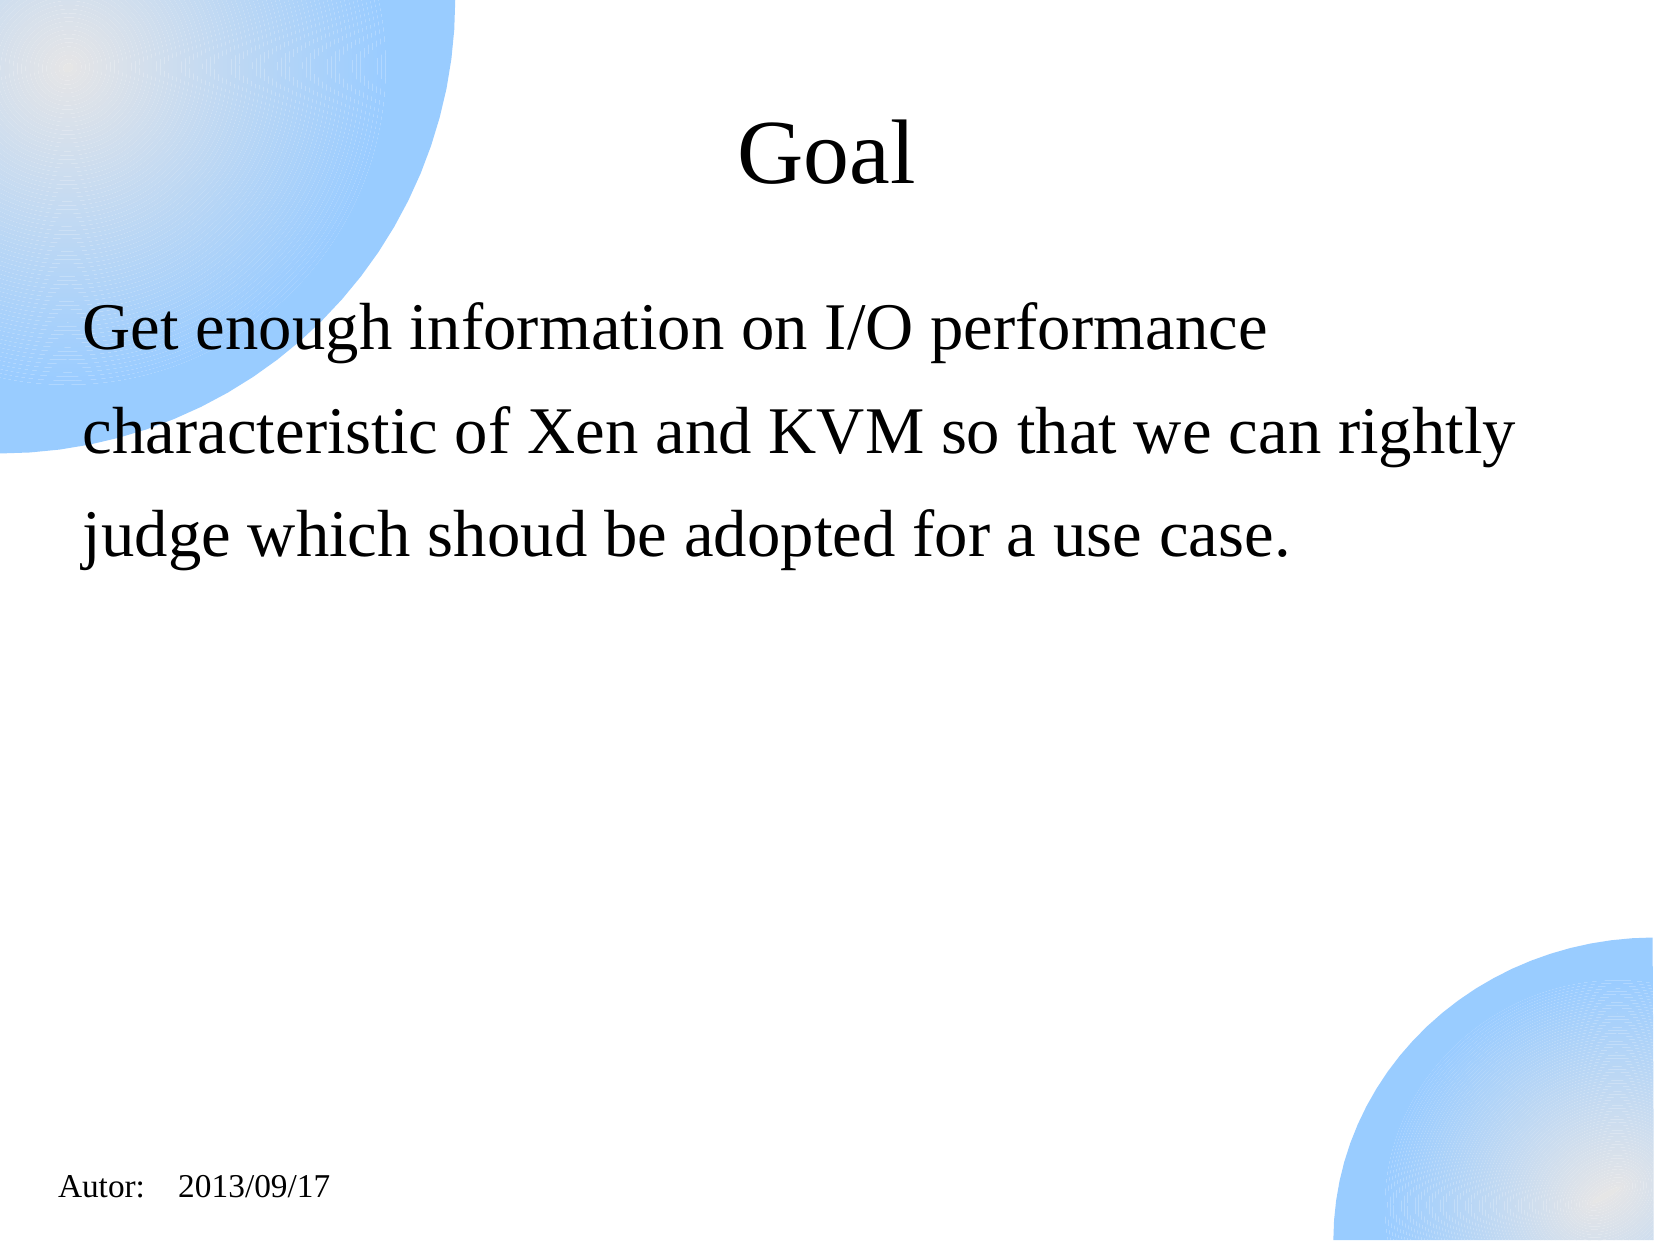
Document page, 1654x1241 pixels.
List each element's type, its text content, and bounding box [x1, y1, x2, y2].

list Get enough information on I/O performance characteristic of Xen and KVM so that we can rightly judge which shoud be adopted for a use case. [82, 290, 1571, 1010]
title Goal [82, 49, 1571, 257]
